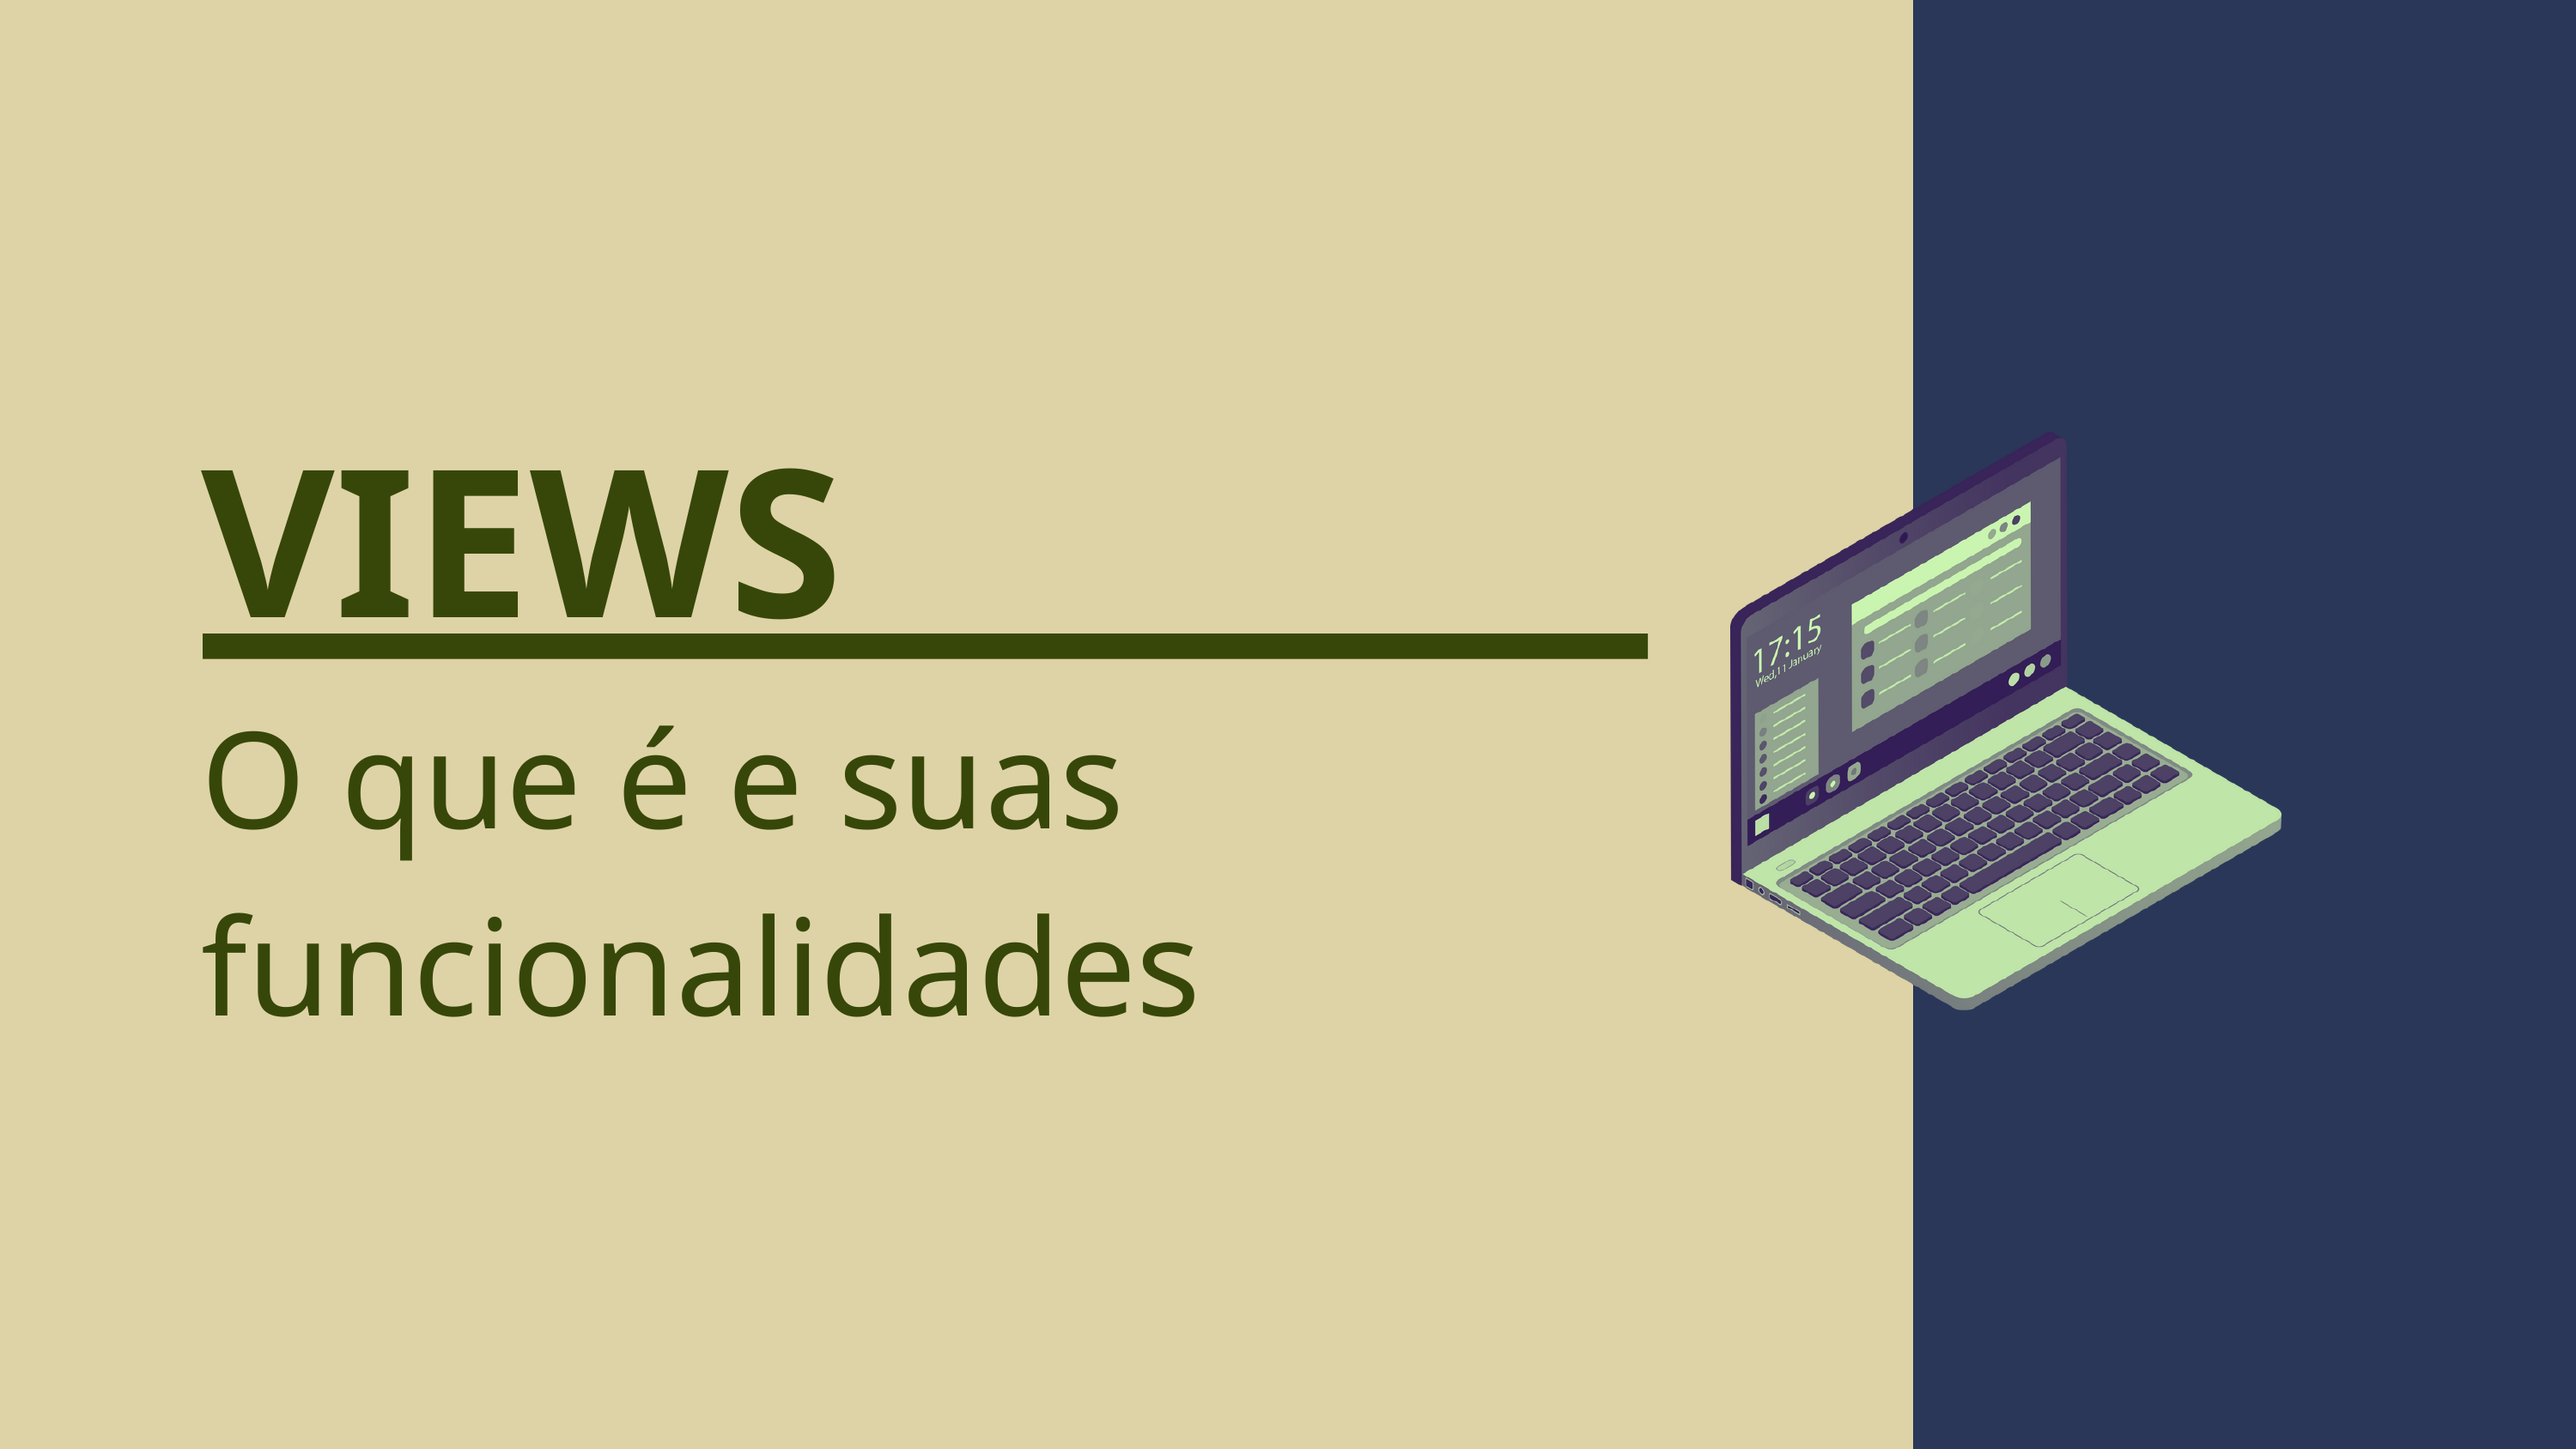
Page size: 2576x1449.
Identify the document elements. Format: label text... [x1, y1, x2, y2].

text_box [0, 0, 2576, 1449]
text_box [203, 634, 1649, 659]
text_box O que é e suas funcionalidades [201, 667, 1537, 1044]
text_box VIEWS [201, 371, 1015, 659]
picture [1730, 430, 2282, 1010]
